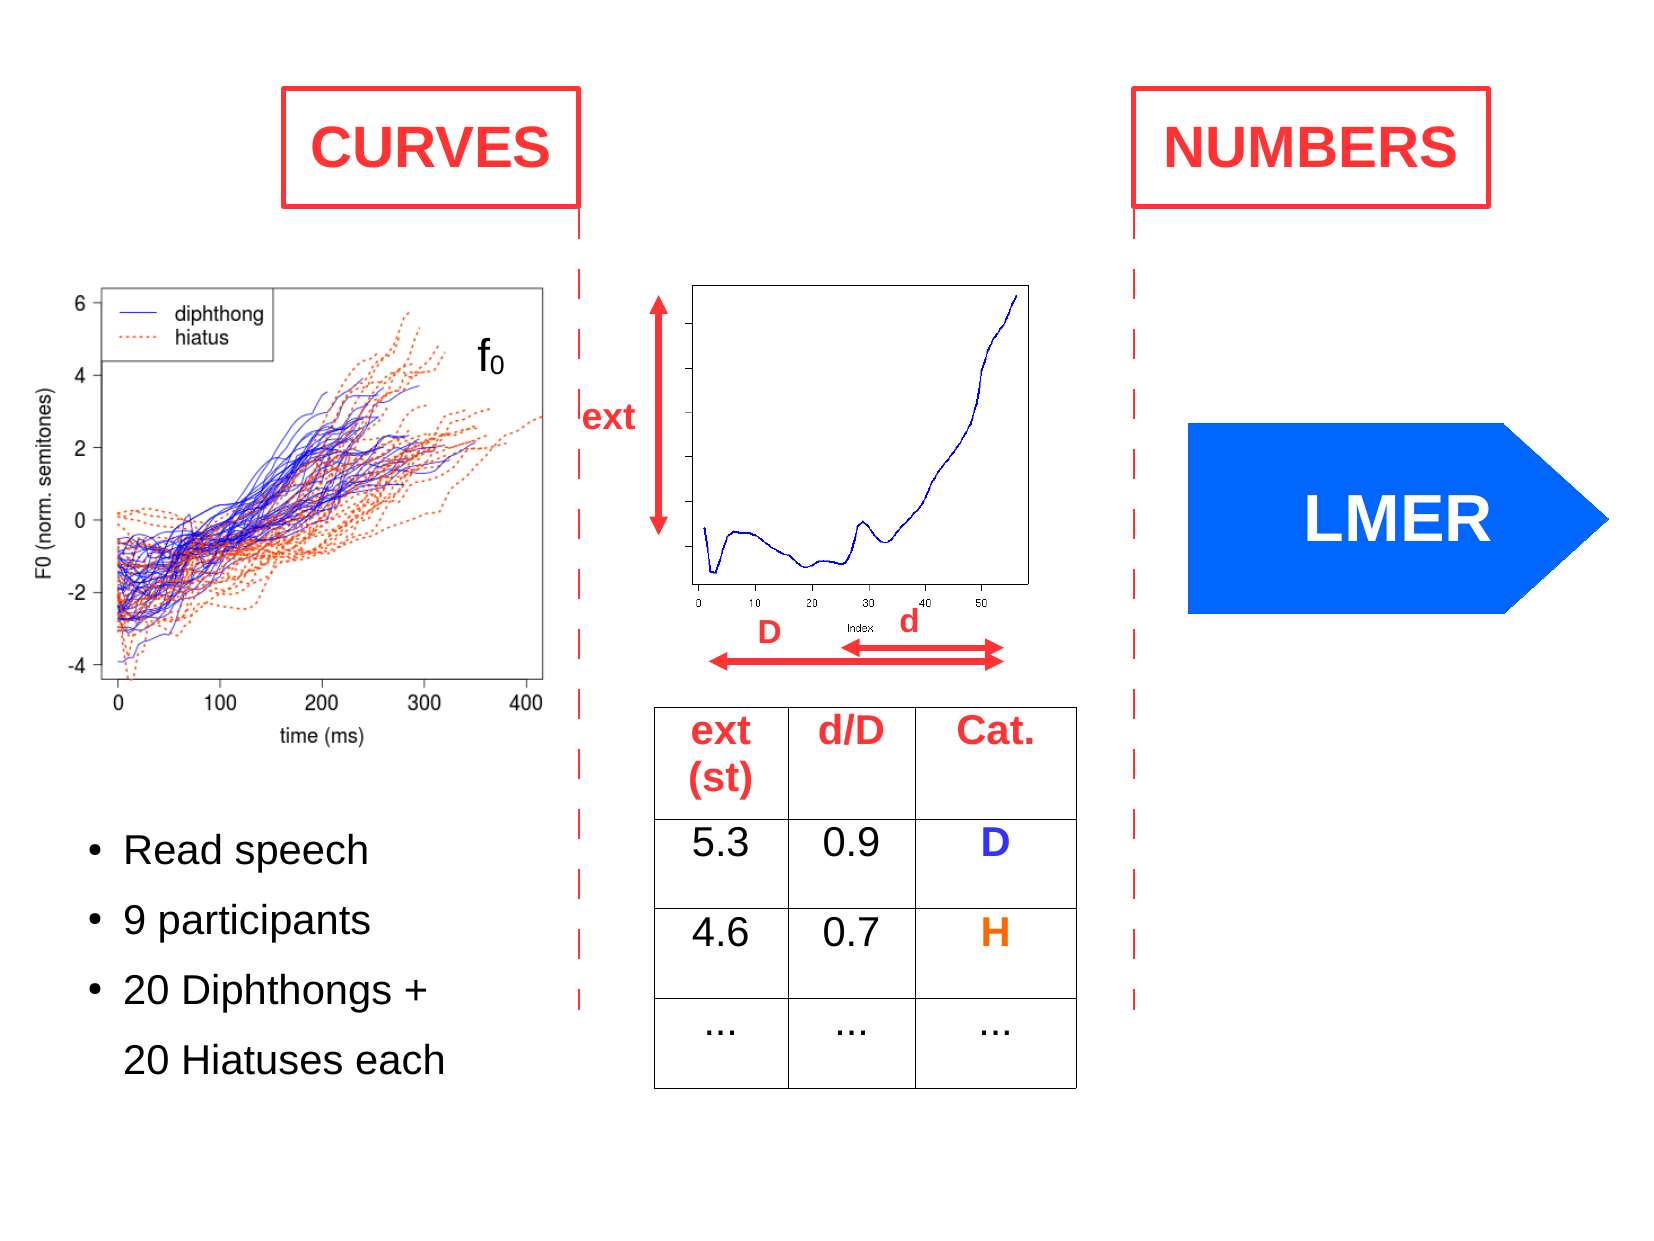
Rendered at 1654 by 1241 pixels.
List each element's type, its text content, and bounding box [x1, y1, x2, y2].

table_header ext (st) [655, 708, 788, 819]
table_cell 5.3 [655, 820, 788, 908]
table_cell 0.7 [789, 909, 915, 998]
text_box NUMBERS [1133, 88, 1489, 207]
table_cell ... [655, 999, 788, 1088]
text_box LMER [1188, 423, 1609, 614]
picture [35, 277, 556, 762]
table_cell H [916, 909, 1076, 998]
table_cell ... [789, 999, 915, 1088]
table_cell ... [916, 999, 1076, 1088]
picture [682, 275, 1043, 647]
text_box Read speech 9 participants 20 Diphthongs + 20 Hiatuses each [72, 796, 636, 1187]
table_header Cat. [916, 708, 1076, 819]
table_header d/D [789, 708, 915, 819]
text_box ext [566, 384, 655, 446]
table_cell 4.6 [655, 909, 788, 998]
text_box D [742, 602, 792, 658]
text_box d [884, 591, 934, 648]
text_box CURVES [283, 88, 579, 207]
table_cell D [916, 820, 1076, 908]
text_box f0 [427, 297, 520, 412]
table_cell 0.9 [789, 820, 915, 908]
